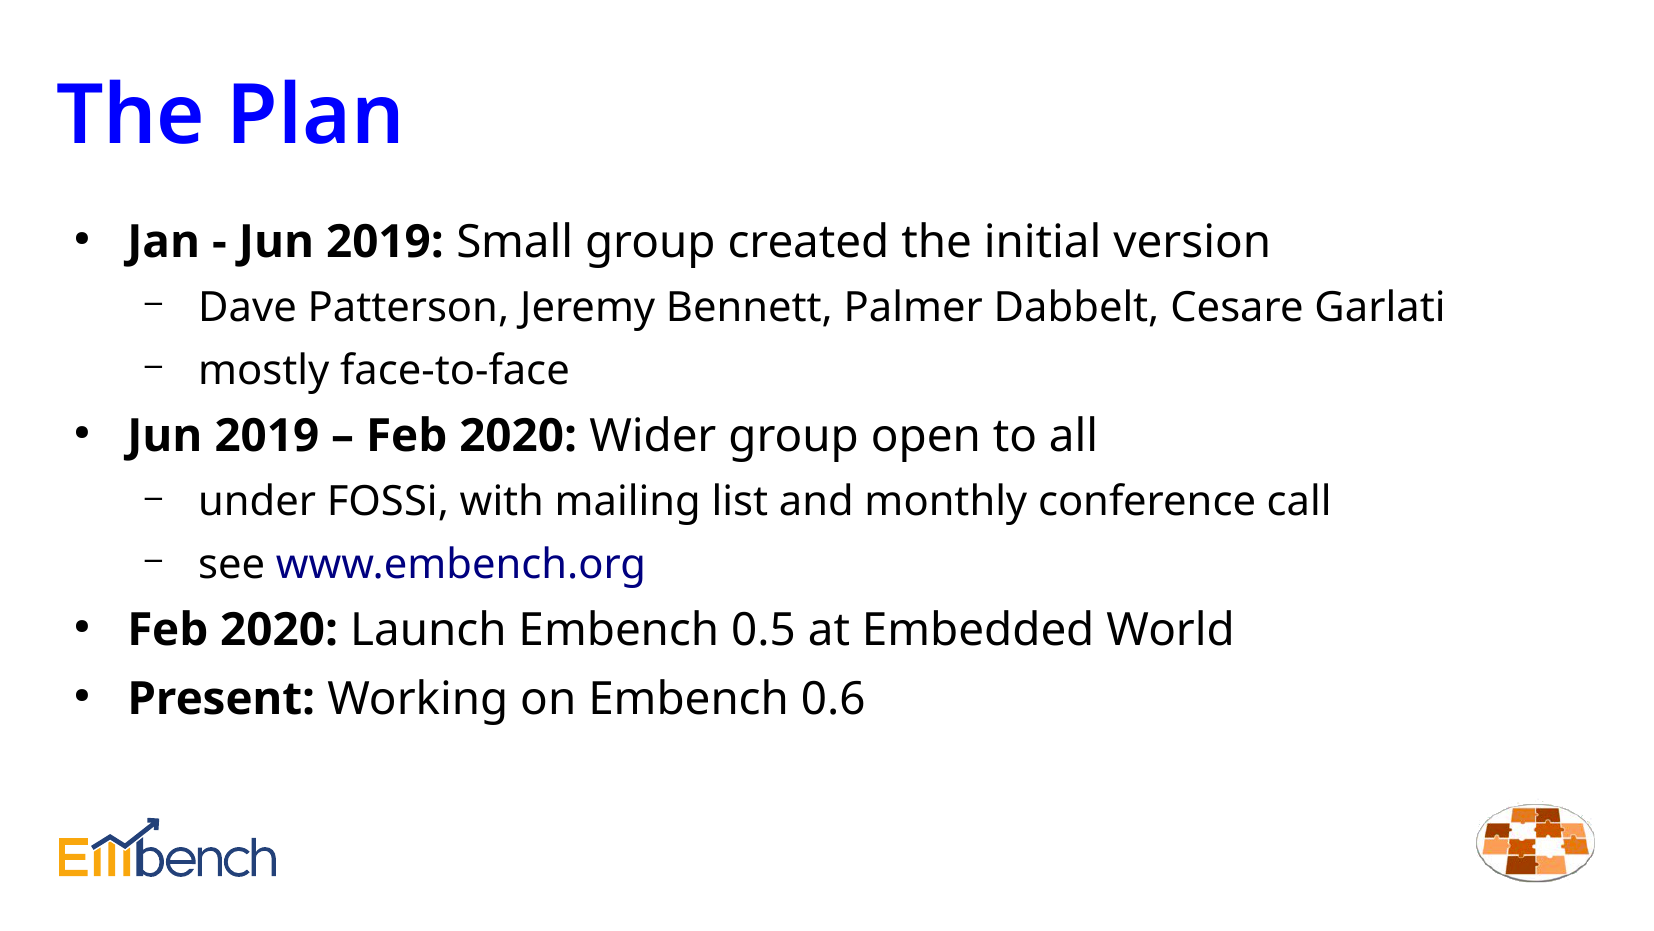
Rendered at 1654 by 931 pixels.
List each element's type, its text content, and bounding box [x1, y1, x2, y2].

title The Plan [56, 49, 1597, 173]
list Jan - Jun 2019: Small group created the initial version Dave Patterson, Jeremy Bennett, Palmer Dabbelt, Cesare Garlati mostly face-to-face Jun 2019 – Feb 2020: Wider group open to all under FOSSi, with mailing list and monthly conference call see www.embench.org Feb 2020: Launch Embench 0.5 at Embedded World Present: Working on Embench 0.6 [56, 208, 1598, 827]
picture [1476, 827, 1595, 883]
